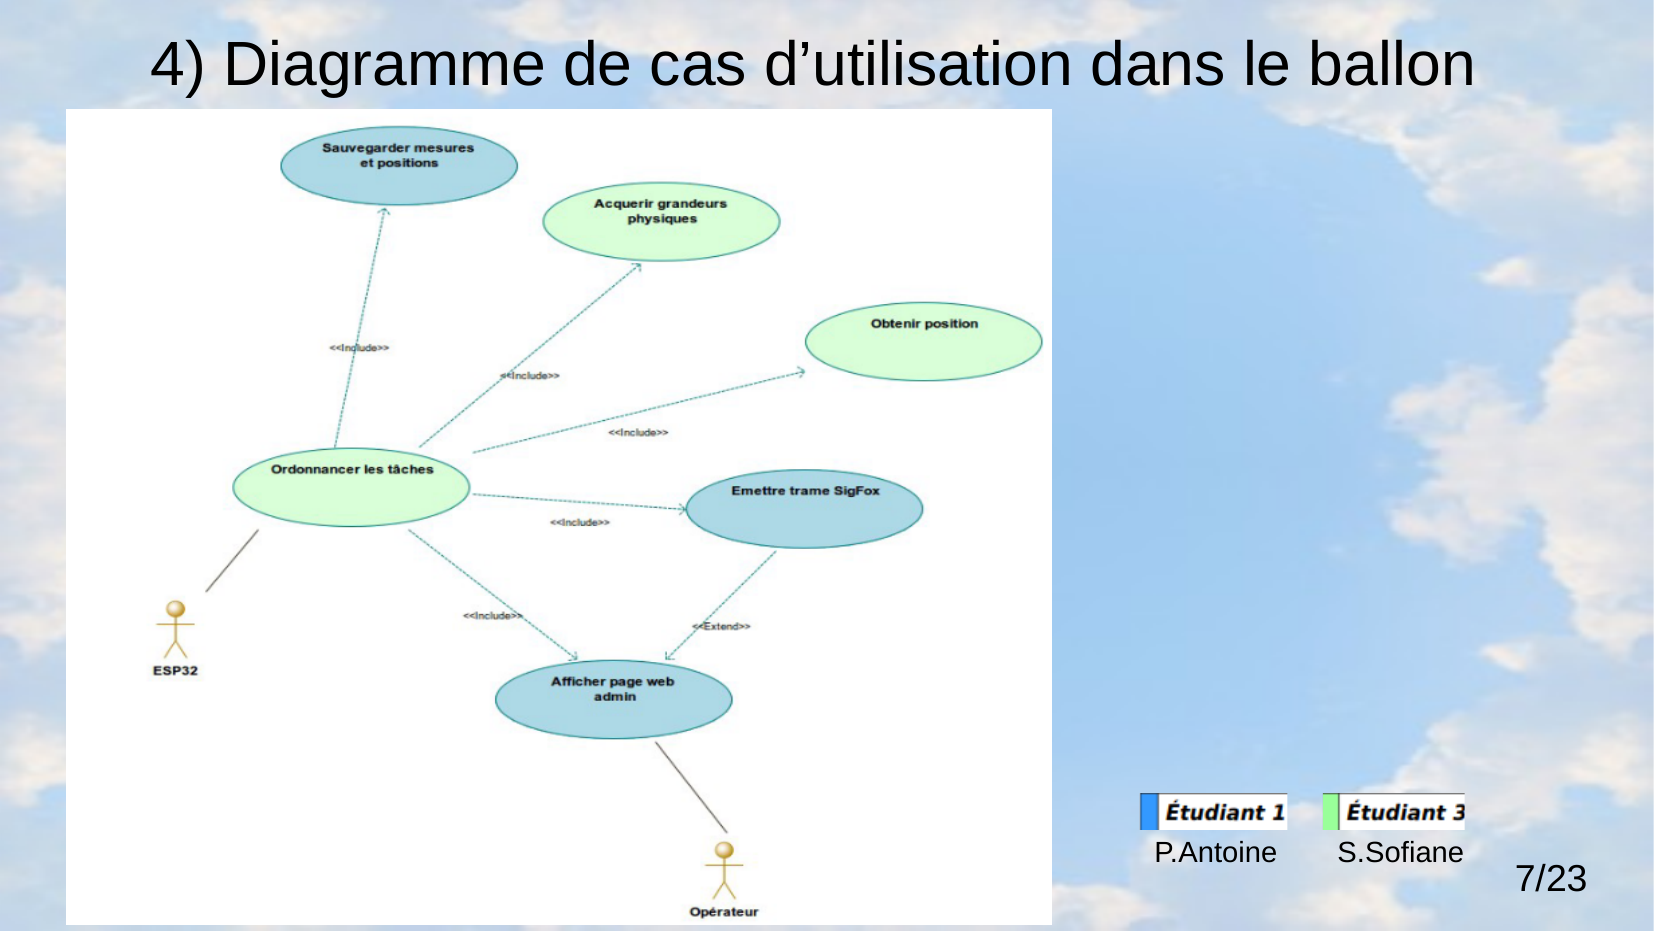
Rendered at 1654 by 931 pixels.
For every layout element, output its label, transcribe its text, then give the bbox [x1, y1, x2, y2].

text_box <numéro>/23 [1500, 850, 1654, 921]
title 4) Diagramme de cas d’utilisation dans le ballon [82, 0, 1571, 132]
text_box S.Sofiane [1322, 828, 1489, 877]
picture [0, 0, 1654, 931]
text_box P.Antoine [1139, 829, 1323, 886]
